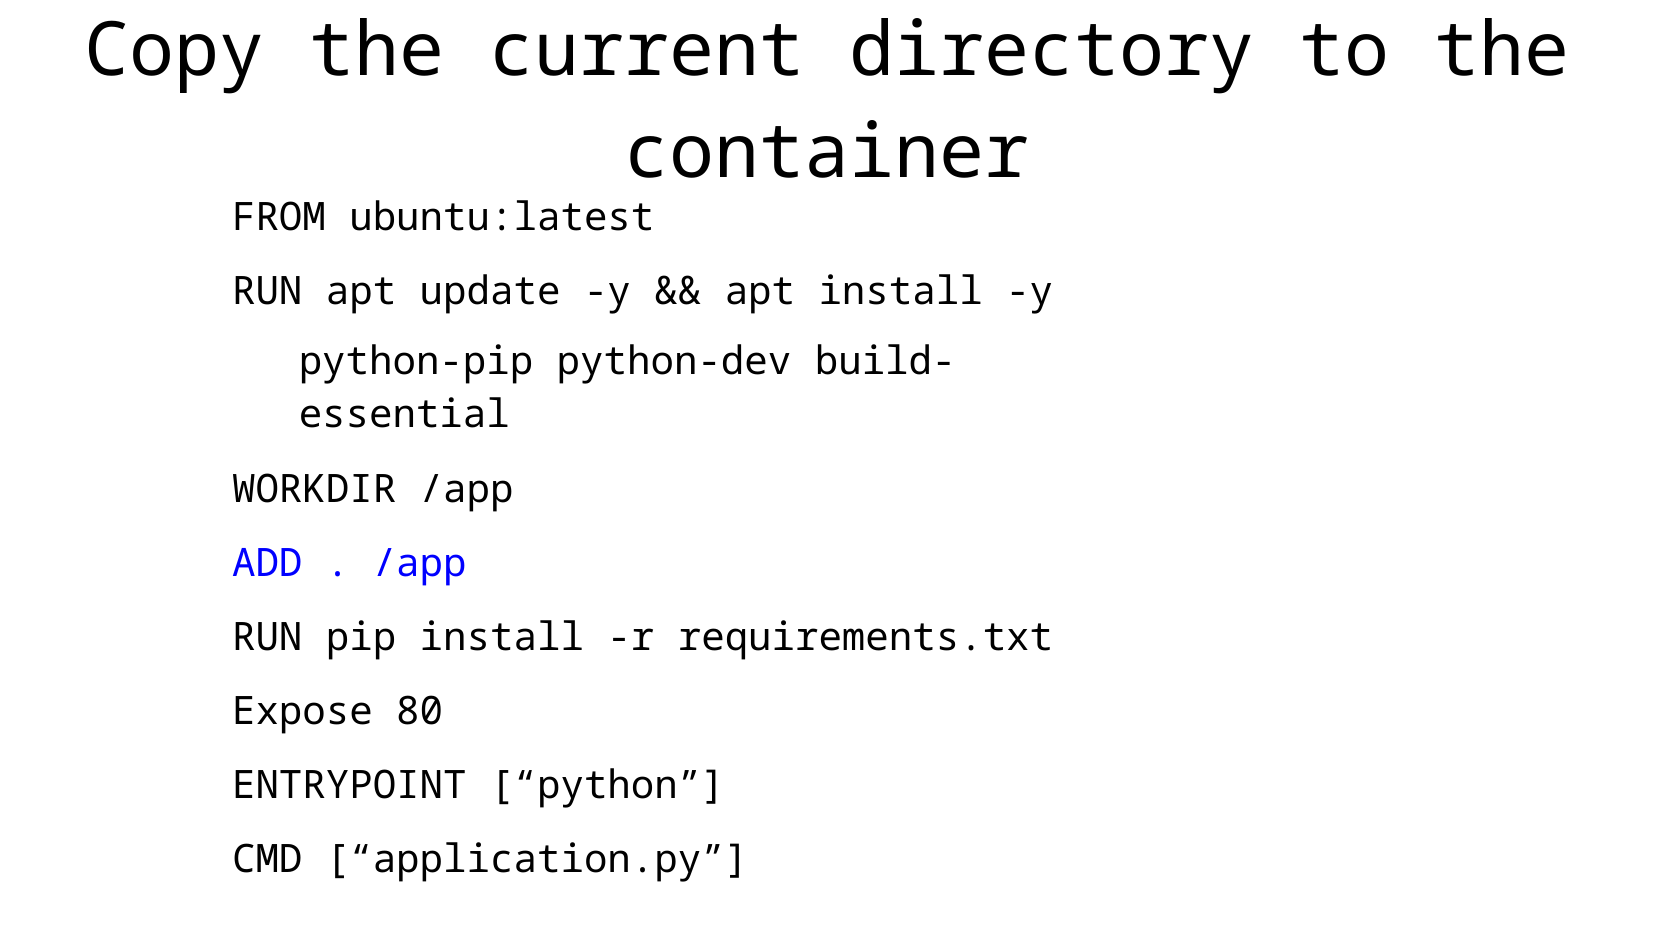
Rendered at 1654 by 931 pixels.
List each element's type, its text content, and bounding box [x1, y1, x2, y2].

list FROM ubuntu:latest RUN apt update -y && apt install -y python-pip python-dev build-essential WORKDIR /app ADD . /app RUN pip install -r requirements.txt Expose 80 ENTRYPOINT [“python”] CMD [“application.py”] [165, 188, 1134, 886]
title Copy the current directory to the container [82, 19, 1571, 175]
